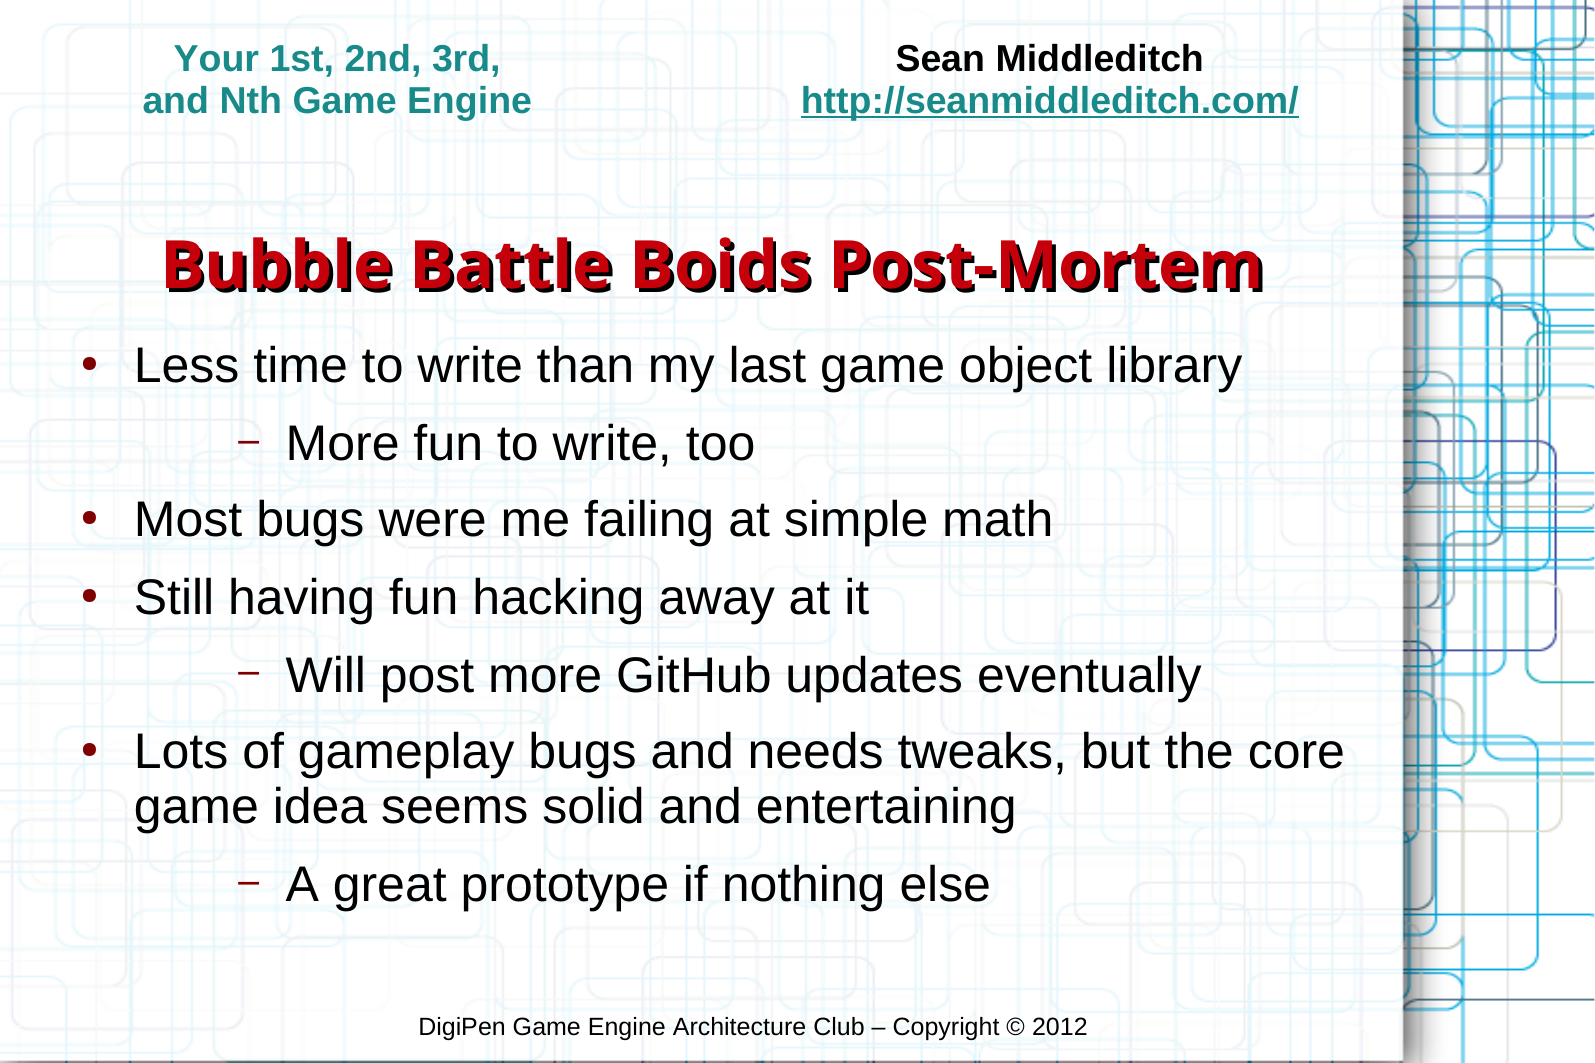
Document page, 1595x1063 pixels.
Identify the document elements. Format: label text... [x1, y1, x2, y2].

list Your 1st, 2nd, 3rd, and Nth Game Engine [75, 37, 601, 151]
list Less time to write than my last game object library More fun to write, too Most bugs were me failing at simple math Still having fun hacking away at it Will post more GitHub updates eventually Lots of gameplay bugs and needs tweaks, but the core game idea seems solid and entertaining A great prototype if nothing else [63, 337, 1351, 976]
list DigiPen Game Engine Architecture Club – Copyright © 2012 [75, 1012, 1363, 1051]
list Sean Middleditch http://seanmiddleditch.com/ [787, 37, 1313, 151]
title Bubble Battle Boids Post-Mortem [75, 225, 1351, 301]
picture [0, 0, 1595, 1063]
